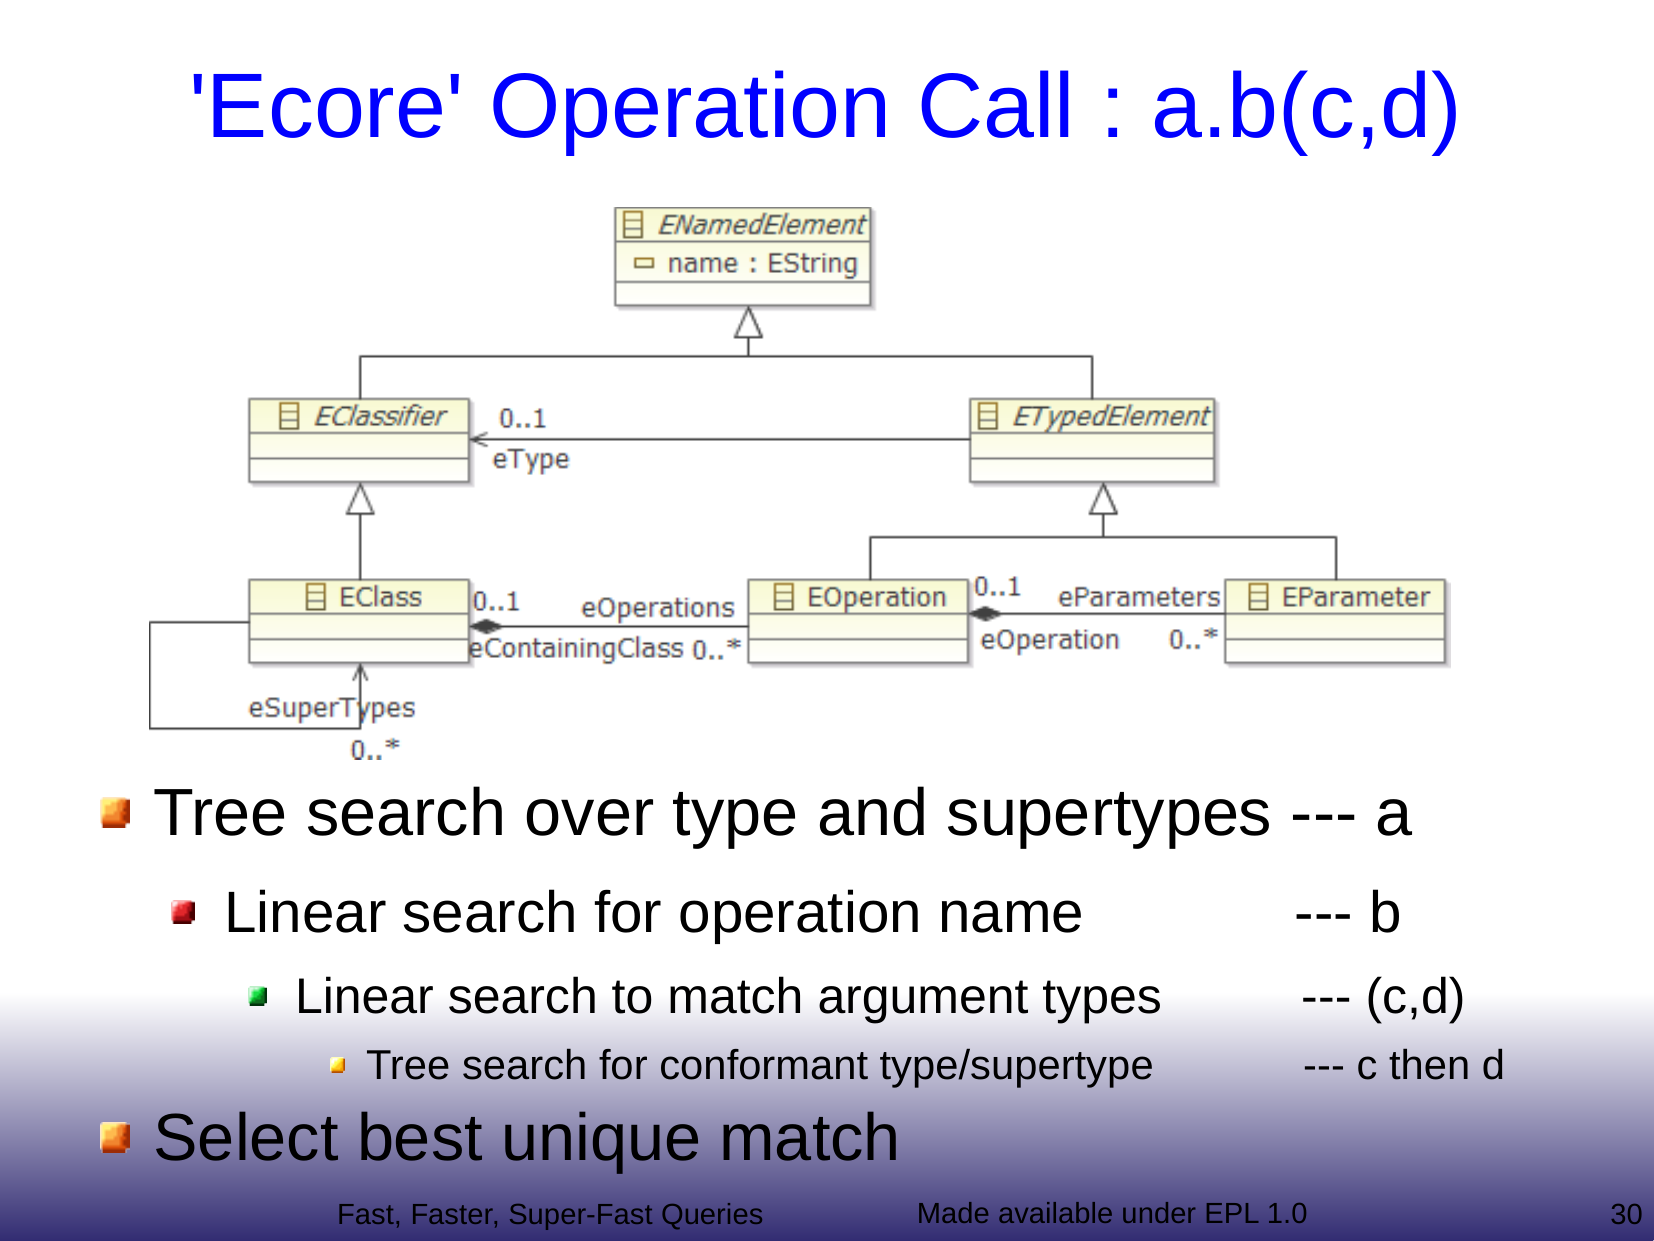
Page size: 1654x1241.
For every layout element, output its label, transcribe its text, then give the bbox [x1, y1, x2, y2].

title 'Ecore' Operation Call : a.b(c,d) [82, 49, 1571, 162]
picture [149, 207, 1451, 761]
list Tree search over type and supertypes --- a Linear search for operation name --- b Linear search to match argument types --- (c,d) Tree search for conformant type/supertype --- c then d Select best unique match [82, 775, 1571, 1175]
